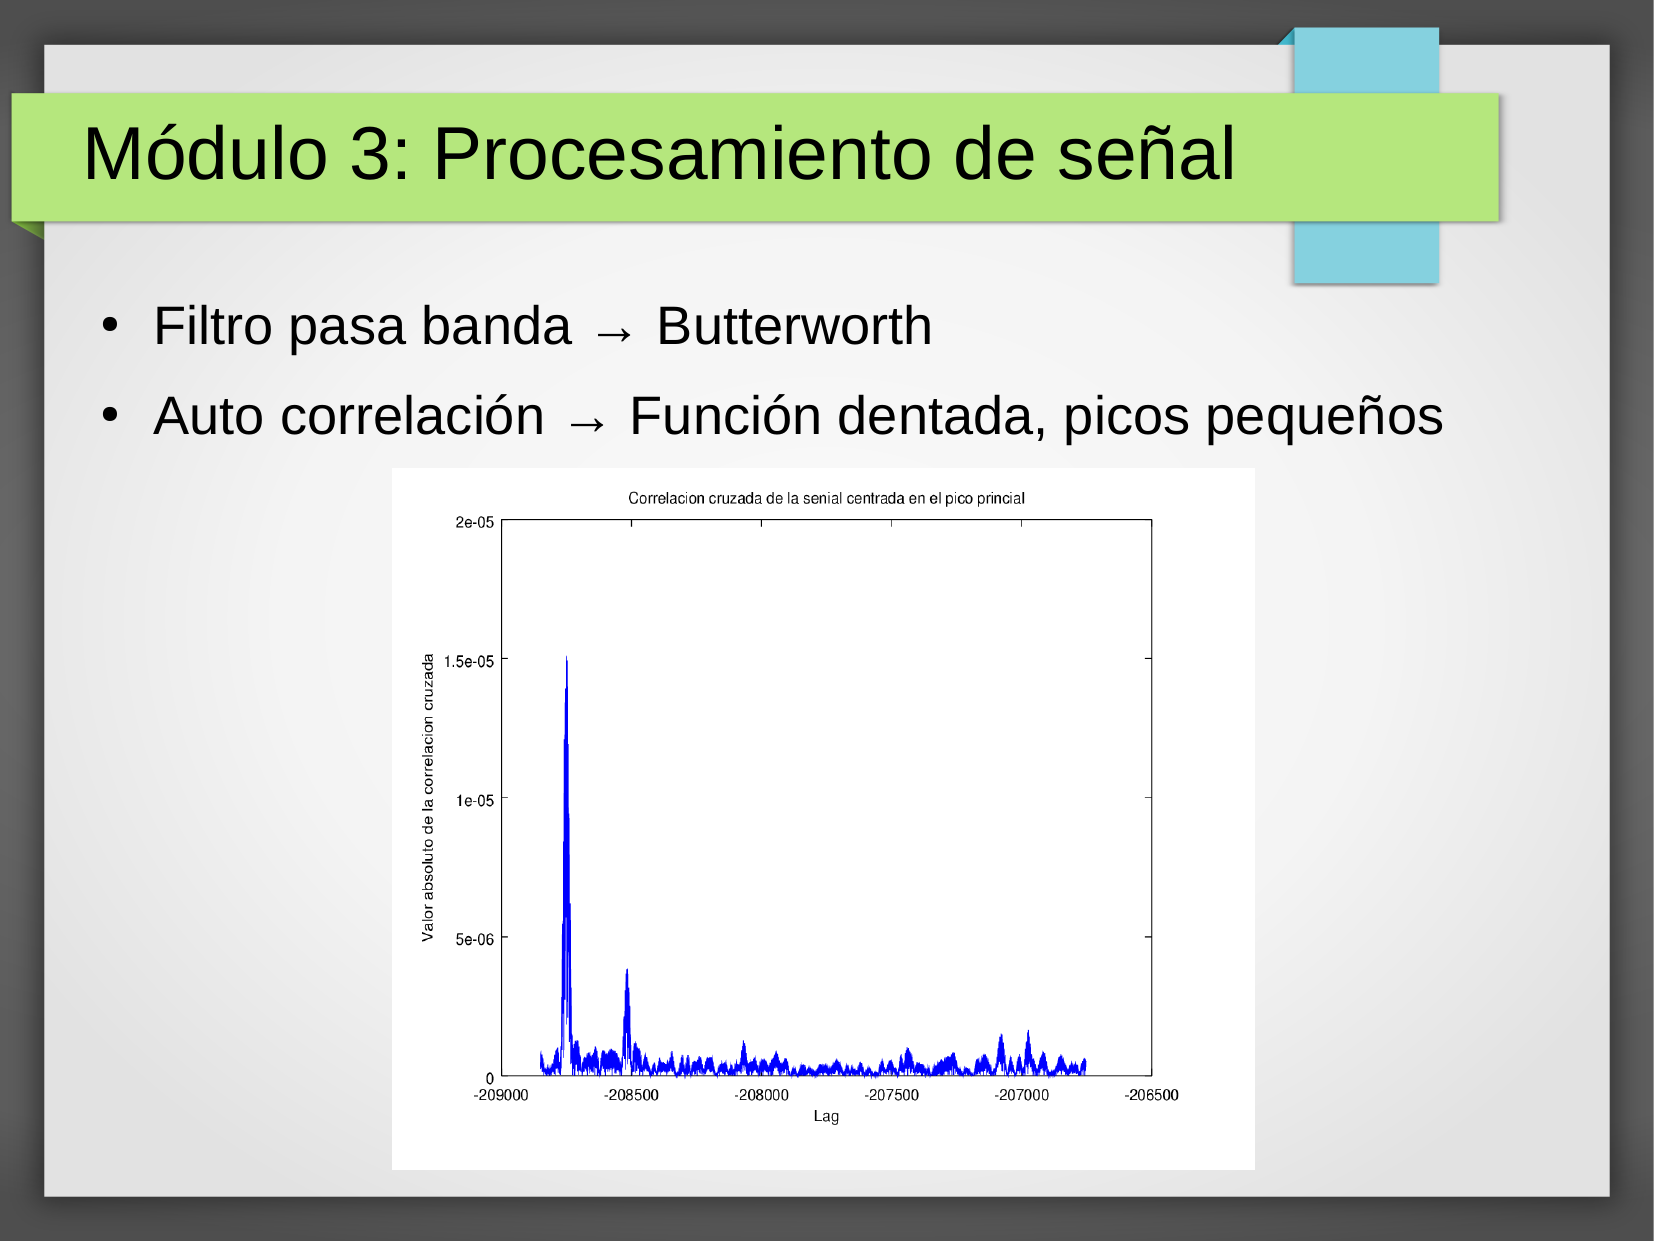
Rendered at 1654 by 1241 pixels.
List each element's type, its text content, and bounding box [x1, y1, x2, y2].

picture [0, 0, 1654, 1241]
title Módulo 3: Procesamiento de señal [82, 94, 1264, 213]
list Filtro pasa banda → Butterworth Auto correlación → Función dentada, picos pequeños [82, 295, 1571, 1015]
